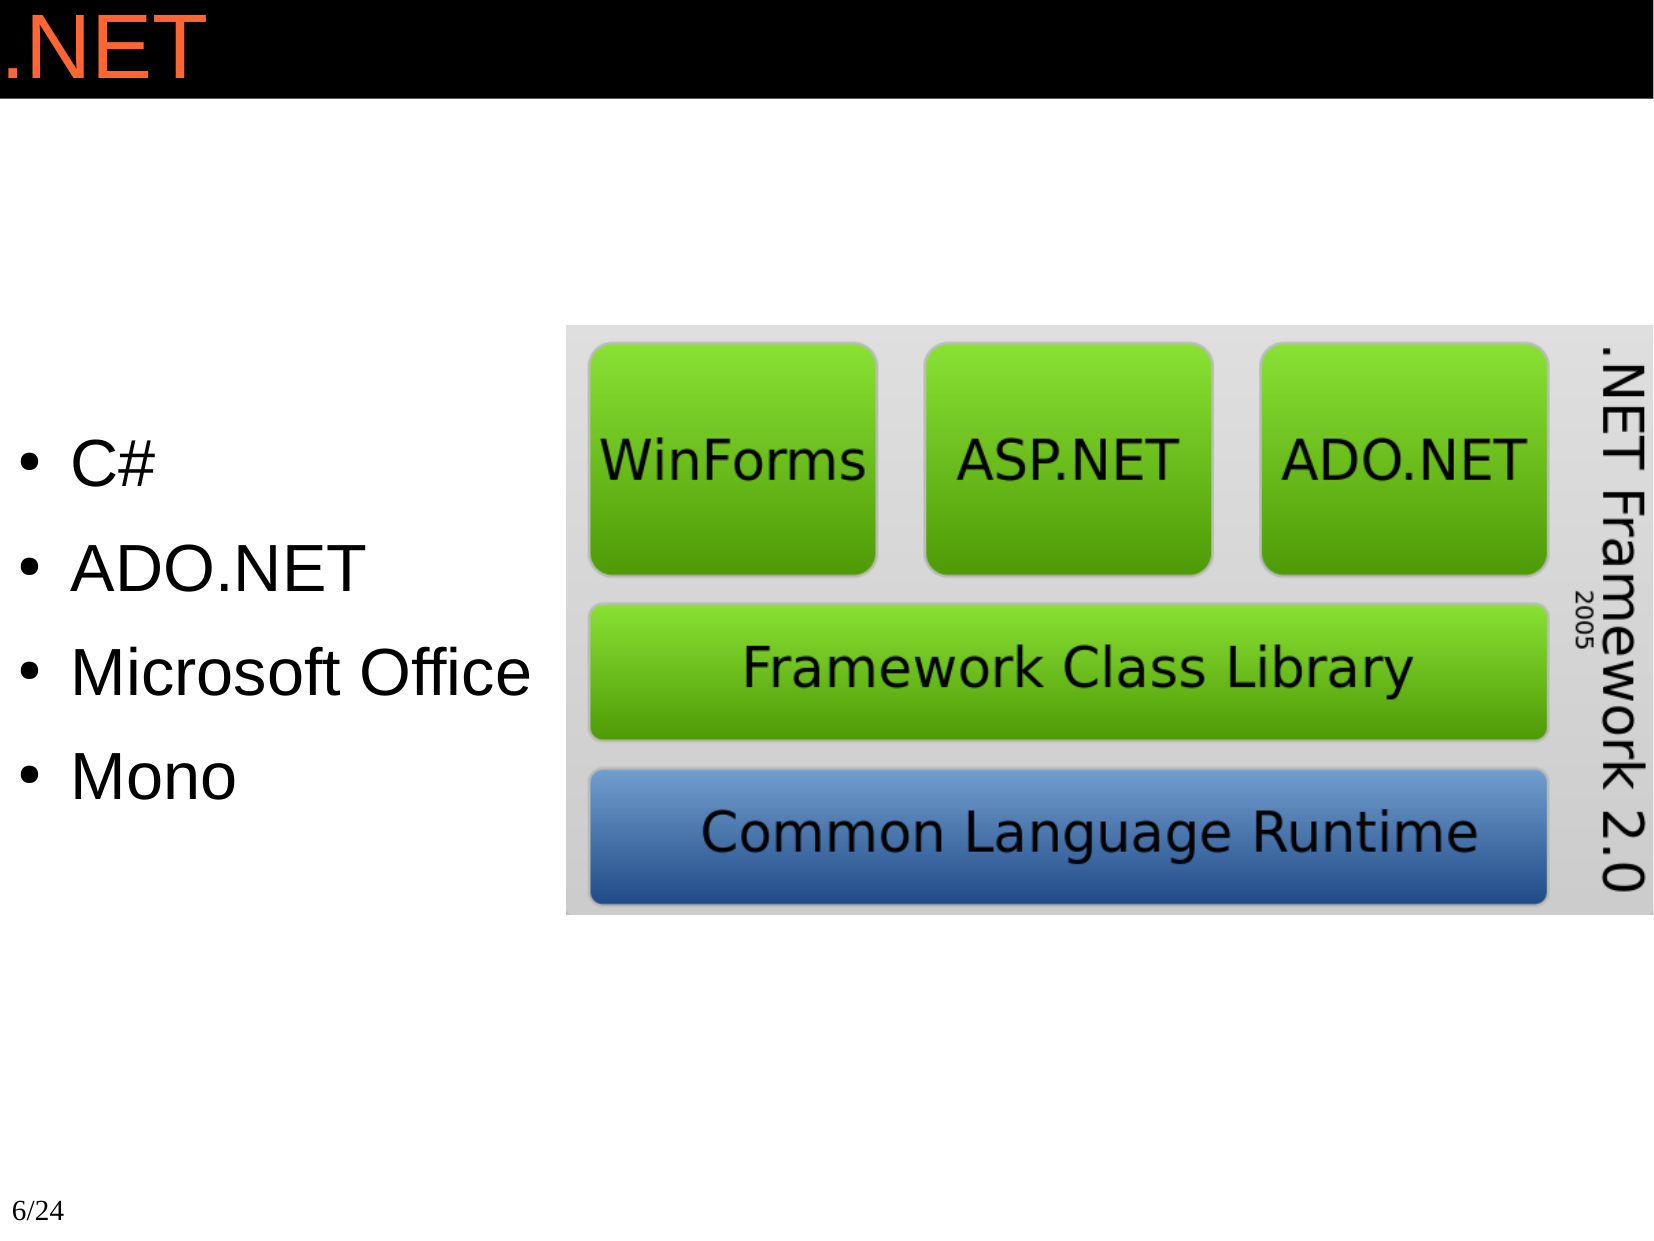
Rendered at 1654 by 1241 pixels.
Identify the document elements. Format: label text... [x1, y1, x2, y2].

list C# ADO.NET Microsoft Office Mono [0, 408, 566, 832]
picture [566, 325, 1654, 915]
title .NET [0, 0, 1654, 99]
